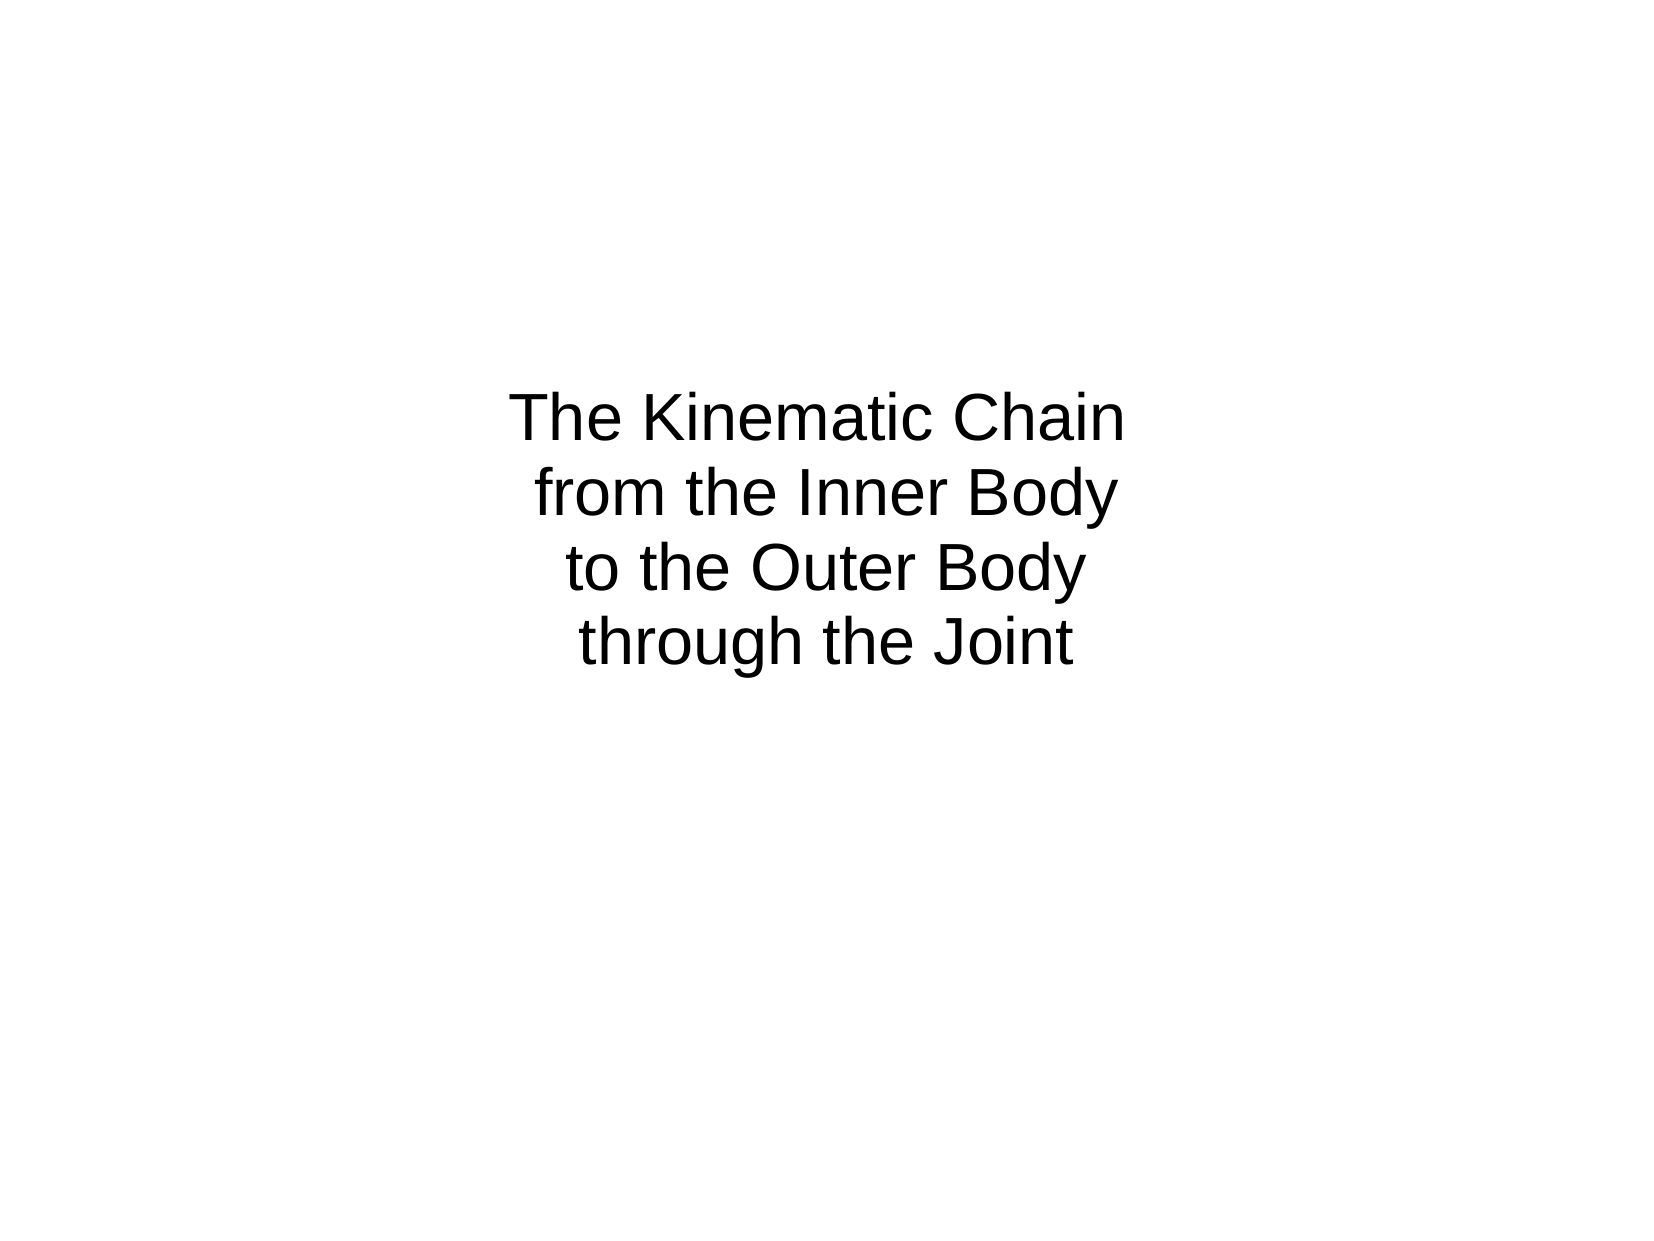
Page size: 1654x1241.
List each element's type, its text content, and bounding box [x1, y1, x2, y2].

subtitle The Kinematic Chain from the Inner Body to the Outer Body through the Joint [82, 49, 1571, 1010]
